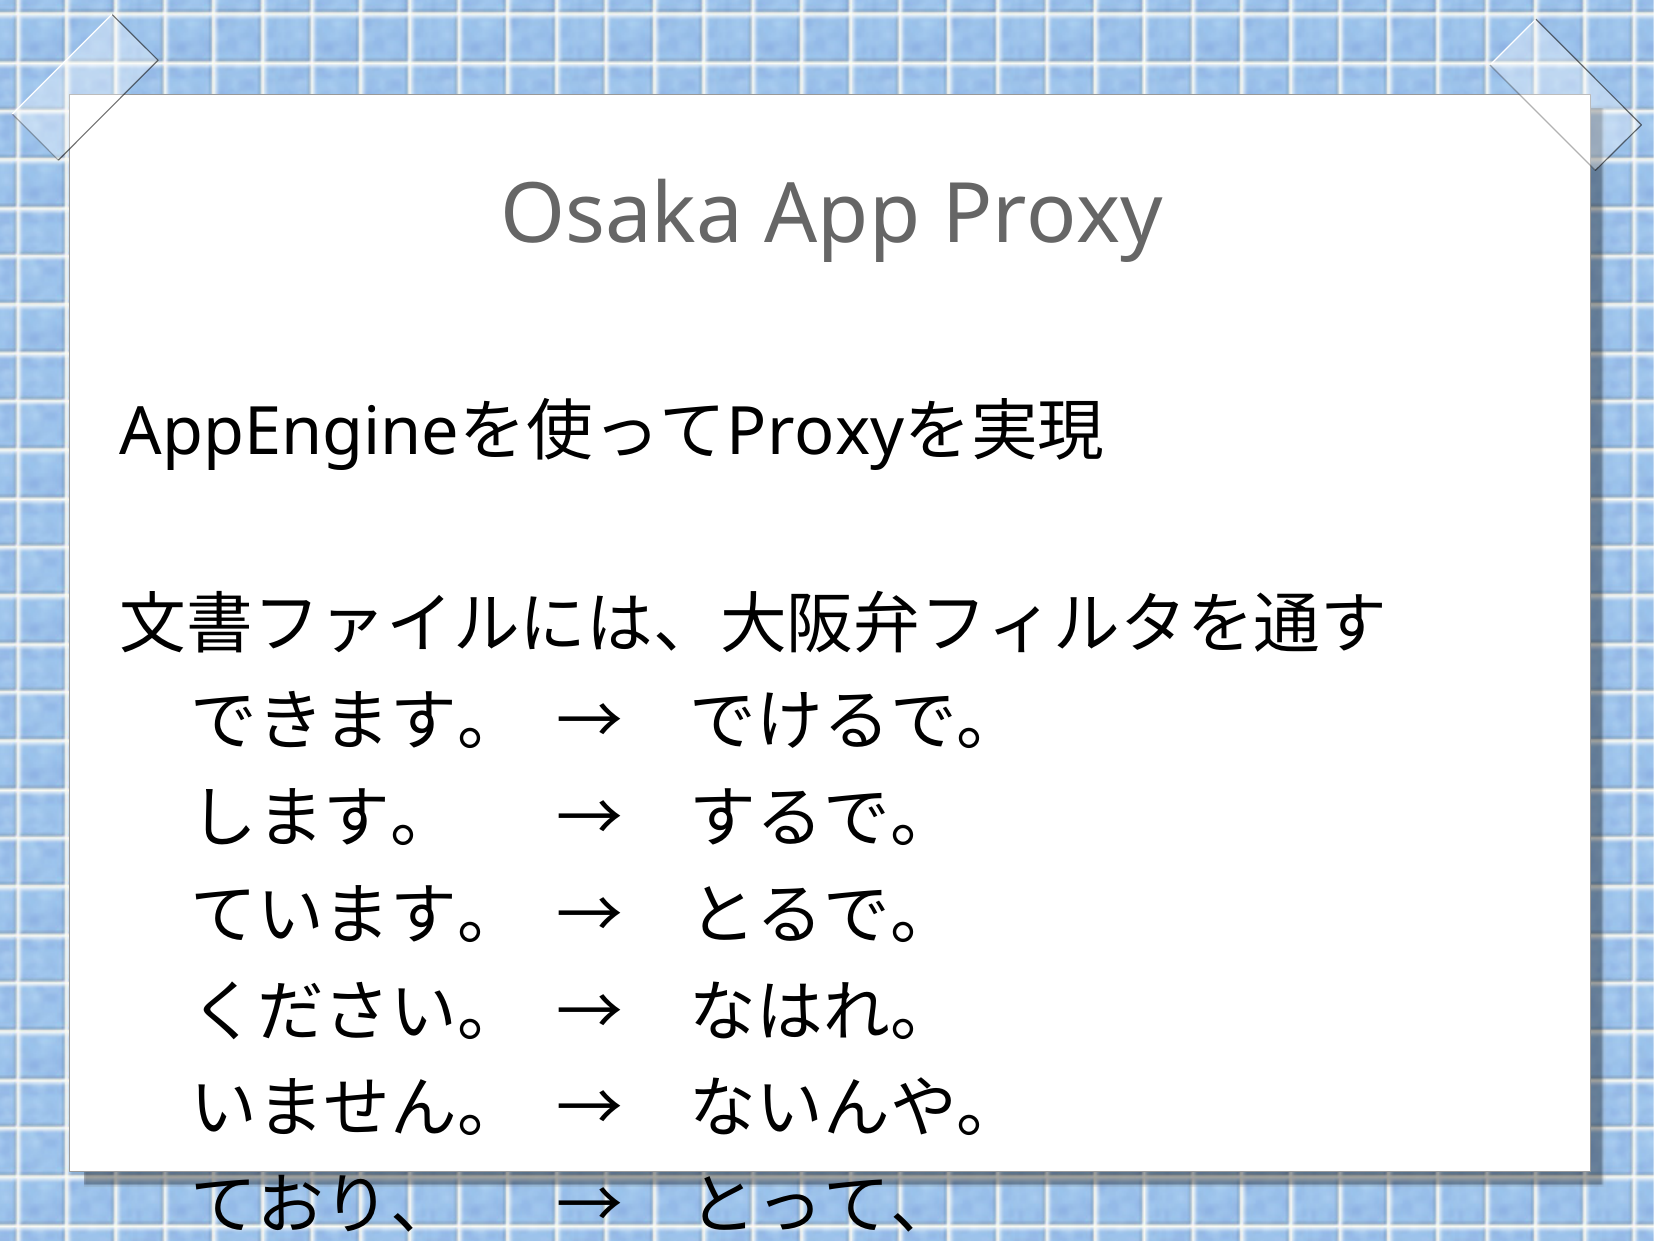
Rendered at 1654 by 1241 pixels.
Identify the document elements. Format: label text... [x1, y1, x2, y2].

picture [0, 0, 1654, 1241]
title Osaka App Proxy [116, 101, 1548, 318]
list AppEngineを使ってProxyを実現 文書ファイルには、大阪弁フィルタを通す できます。 → でけるで。 します。 → するで。 ています。 → とるで。 ください。 → なはれ。 いません。 → ないんや。 ており、 → とって、 すれば、 → するんやったら、 です。 → やで。 [119, 376, 1547, 1146]
